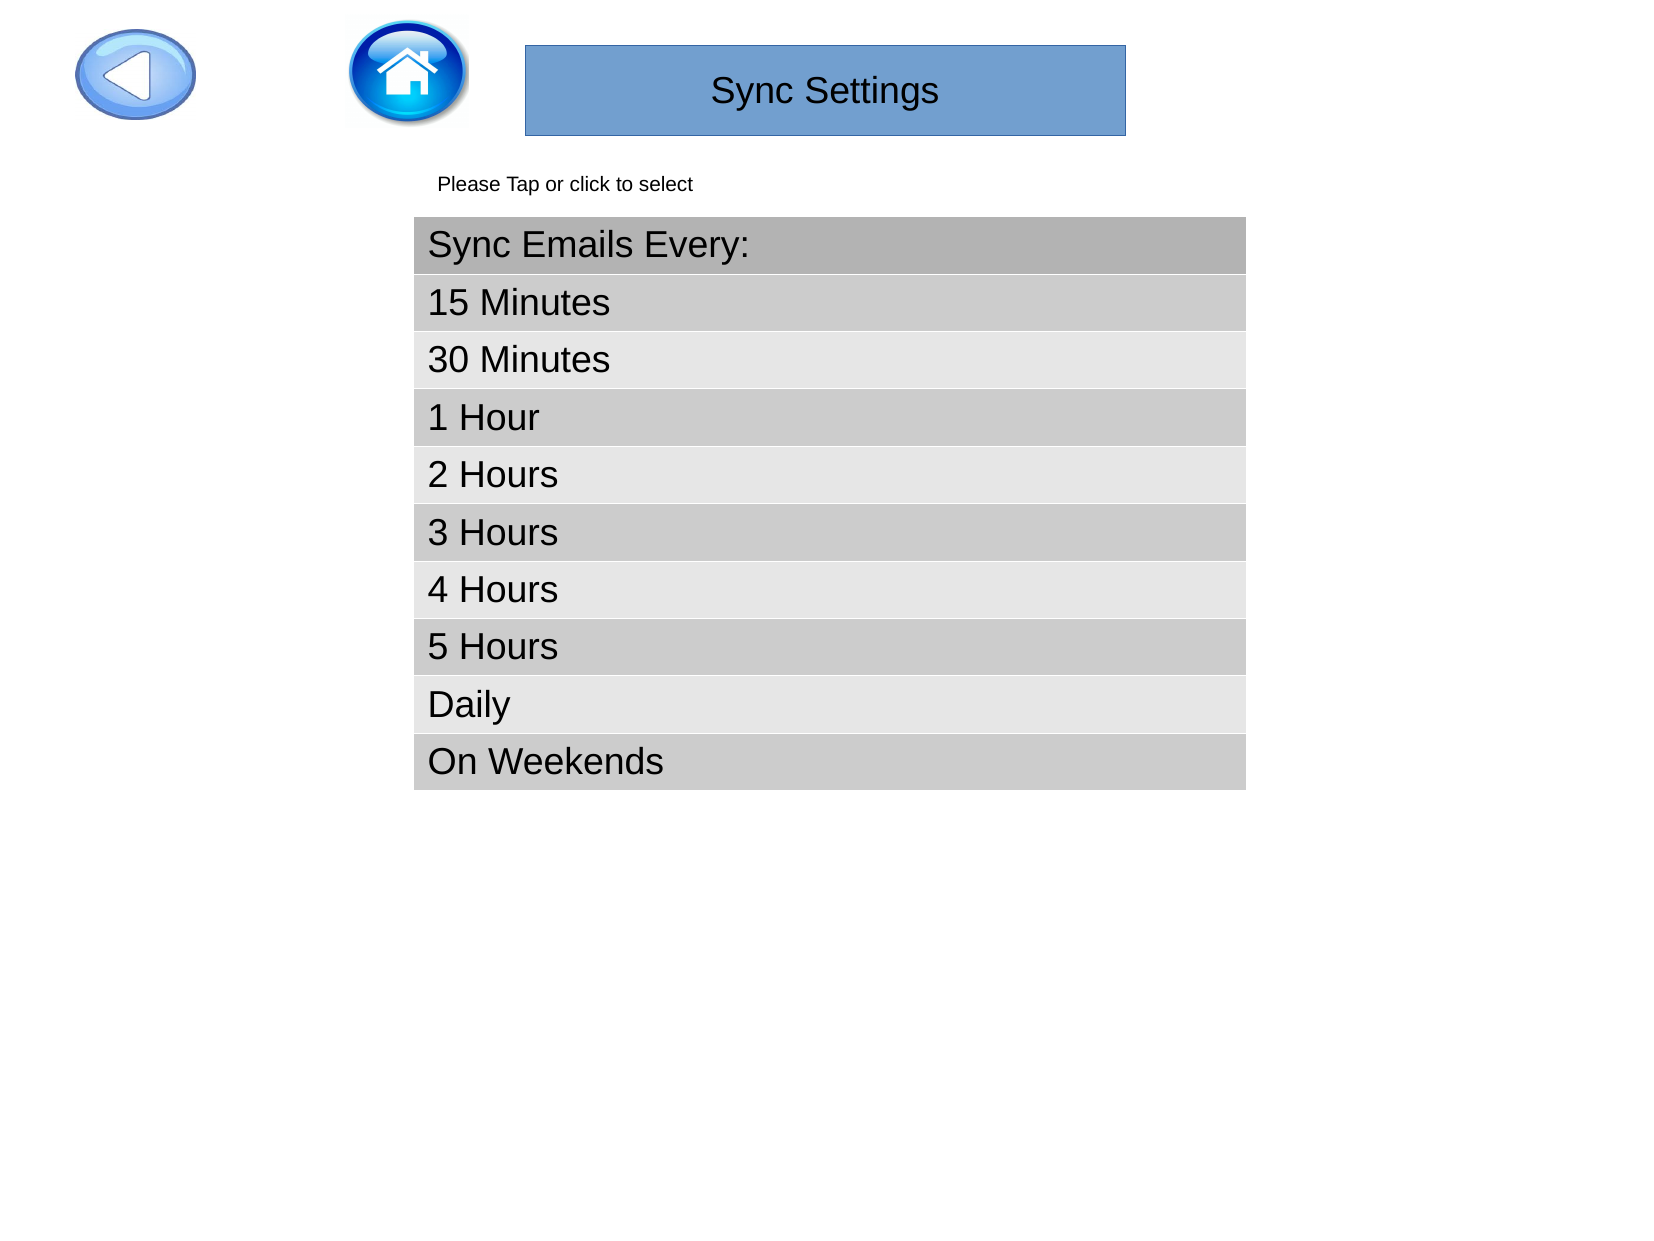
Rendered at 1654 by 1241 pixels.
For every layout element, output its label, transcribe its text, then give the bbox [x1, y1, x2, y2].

picture [75, 29, 196, 121]
table_cell 3 Hours [414, 504, 1246, 561]
table_cell 4 Hours [414, 562, 1246, 618]
text_box Sync Settings [525, 45, 1126, 136]
table_cell 1 Hour [414, 389, 1246, 446]
text_box Please Tap or click to select [422, 150, 719, 207]
table_cell Daily [414, 676, 1246, 733]
picture [345, 14, 469, 128]
table_cell 2 Hours [414, 447, 1246, 503]
table_cell 5 Hours [414, 619, 1246, 675]
table_cell 30 Minutes [414, 332, 1246, 388]
table_cell 15 Minutes [414, 275, 1246, 331]
table_cell On Weekends [414, 734, 1246, 790]
table_header Sync Emails Every: [414, 217, 1246, 274]
